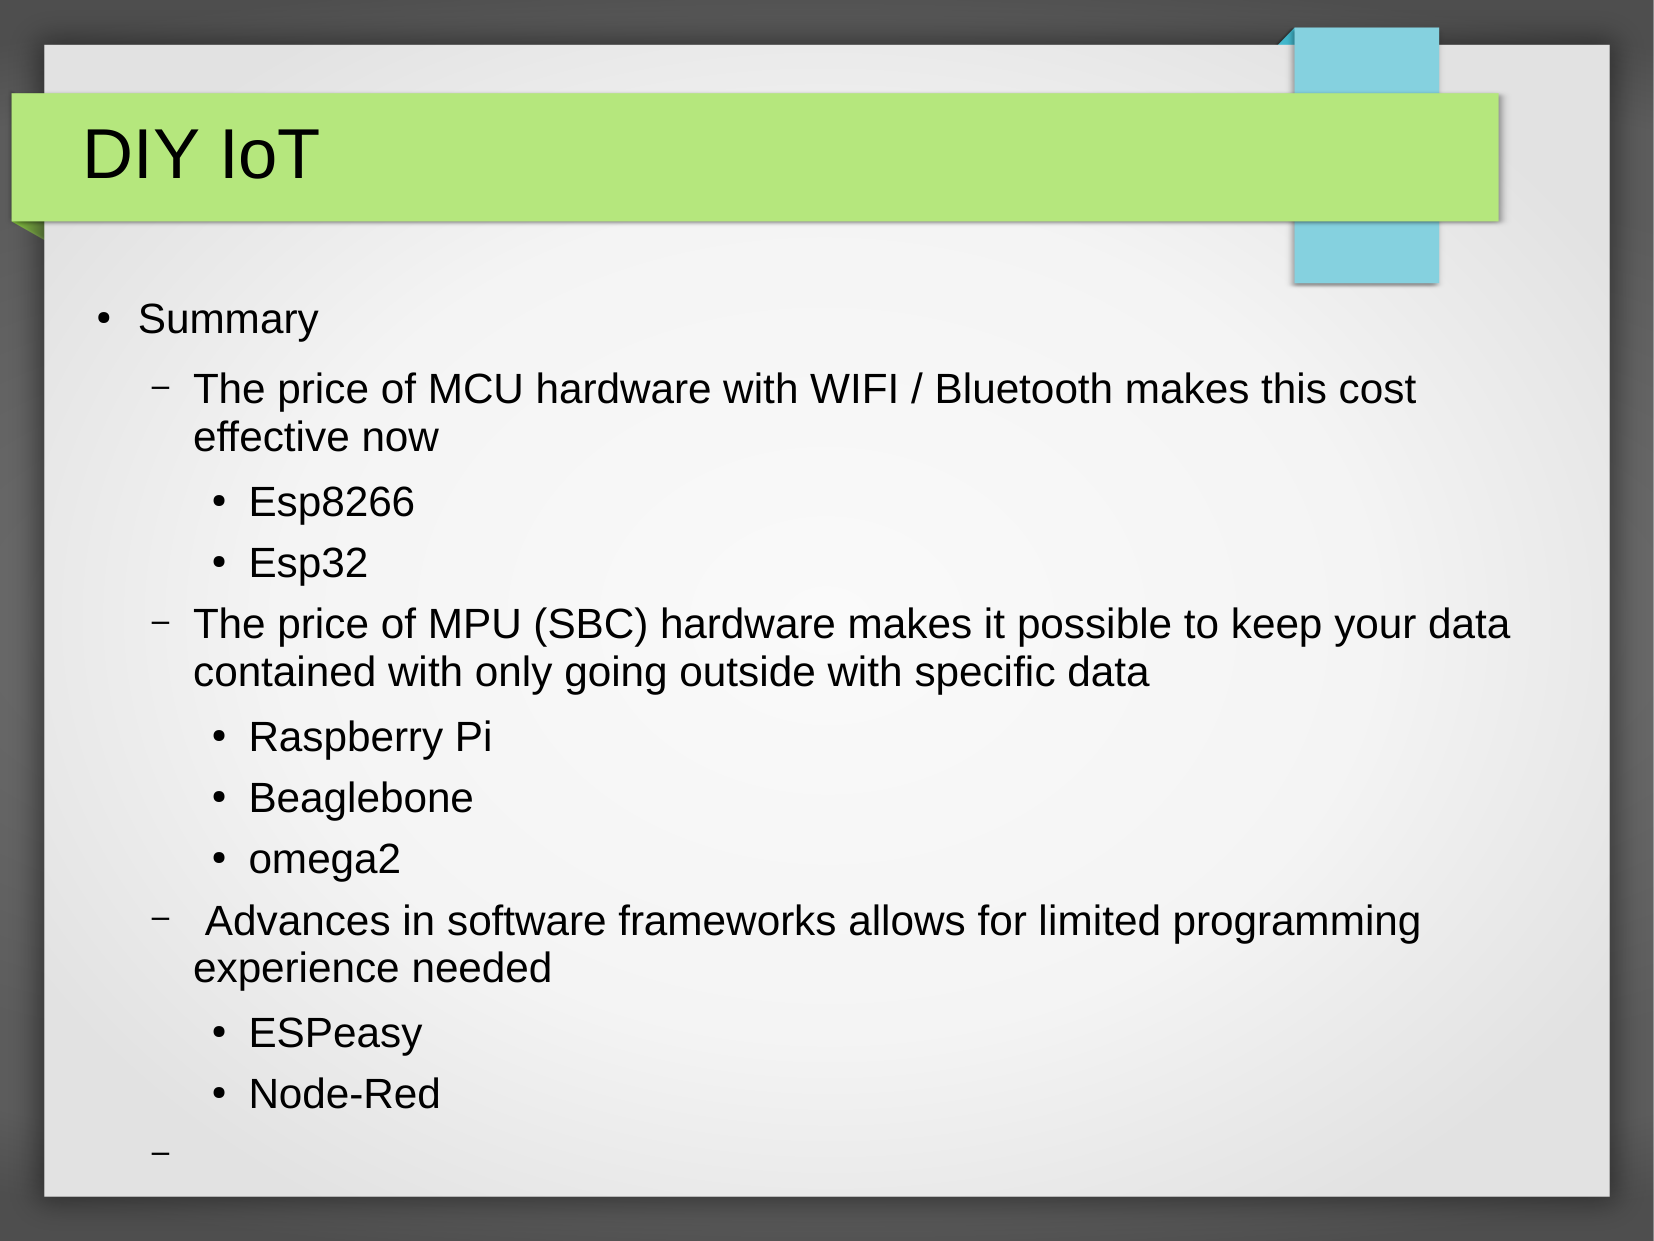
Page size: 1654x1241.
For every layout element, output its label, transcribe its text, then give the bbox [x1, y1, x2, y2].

picture [0, 0, 1654, 1241]
list Summary The price of MCU hardware with WIFI / Bluetooth makes this cost effective now Esp8266 Esp32 The price of MPU (SBC) hardware makes it possible to keep your data contained with only going outside with specific data Raspberry Pi Beaglebone omega2 Advances in software frameworks allows for limited programming experience needed ESPeasy Node-Red [82, 295, 1571, 1126]
title DIY IoT [82, 94, 1264, 213]
